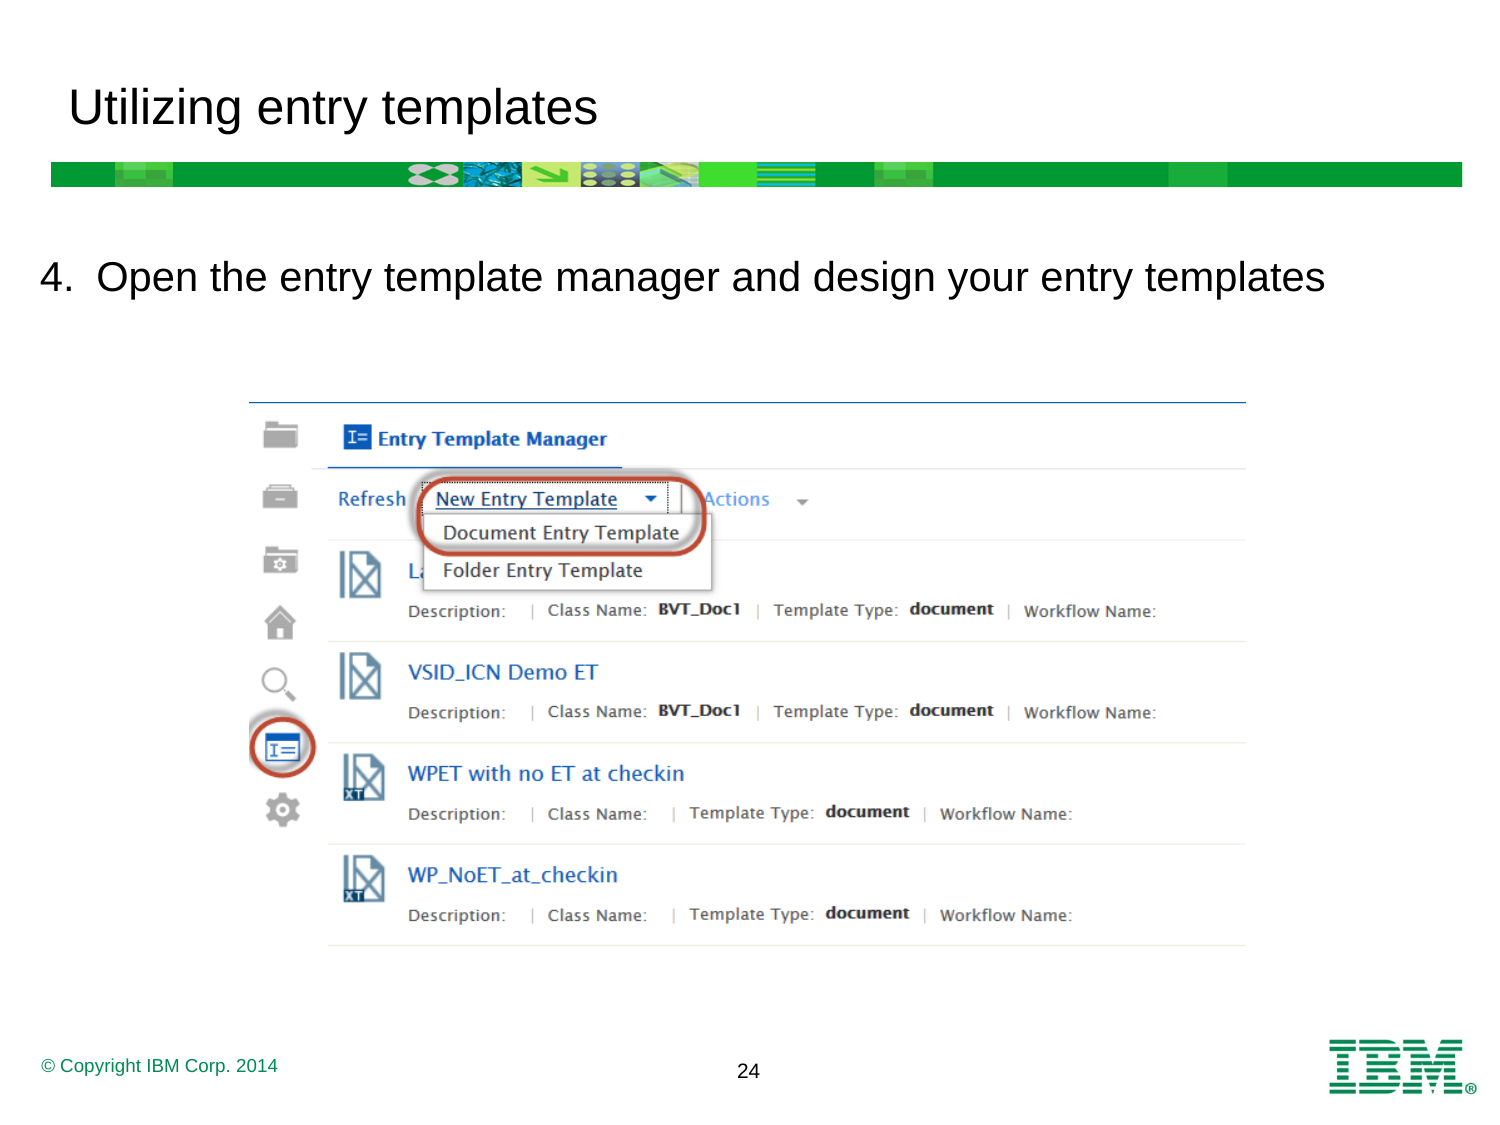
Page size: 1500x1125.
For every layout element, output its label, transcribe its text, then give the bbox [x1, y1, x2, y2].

picture [249, 402, 1246, 991]
picture [1327, 1037, 1479, 1096]
picture [50, 161, 1463, 189]
title Utilizing entry templates [53, 69, 1239, 144]
list Open the entry template manager and design your entry templates [24, 243, 1463, 1038]
